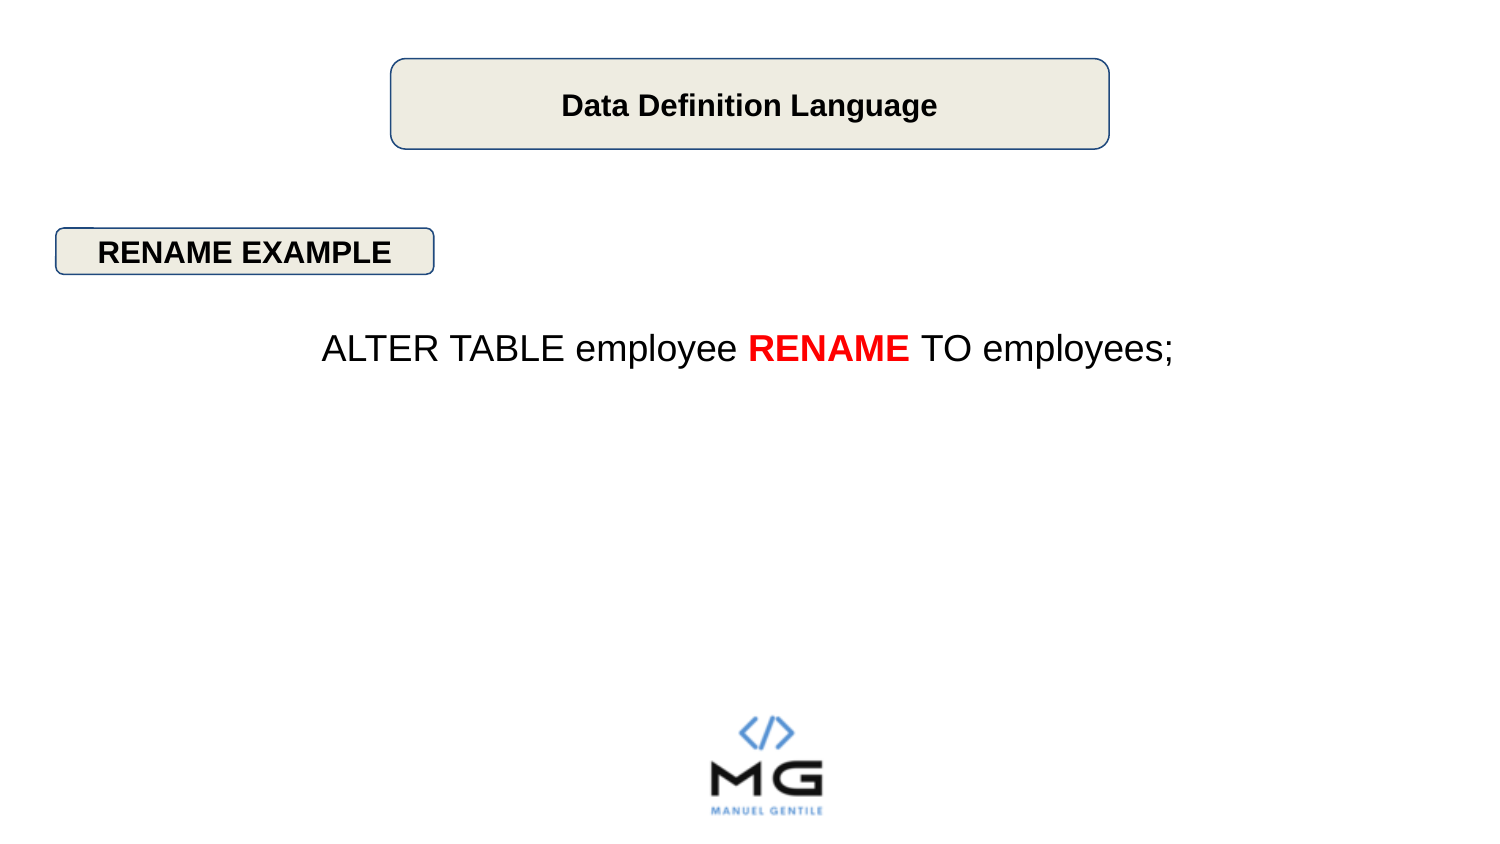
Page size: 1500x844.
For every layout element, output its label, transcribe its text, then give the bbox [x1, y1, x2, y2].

text_box ALTER TABLE employee RENAME TO employees; [306, 308, 1203, 379]
picture [688, 687, 846, 844]
text_box RENAME EXAMPLE [55, 228, 434, 275]
text_box Data Definition Language [390, 58, 1110, 150]
